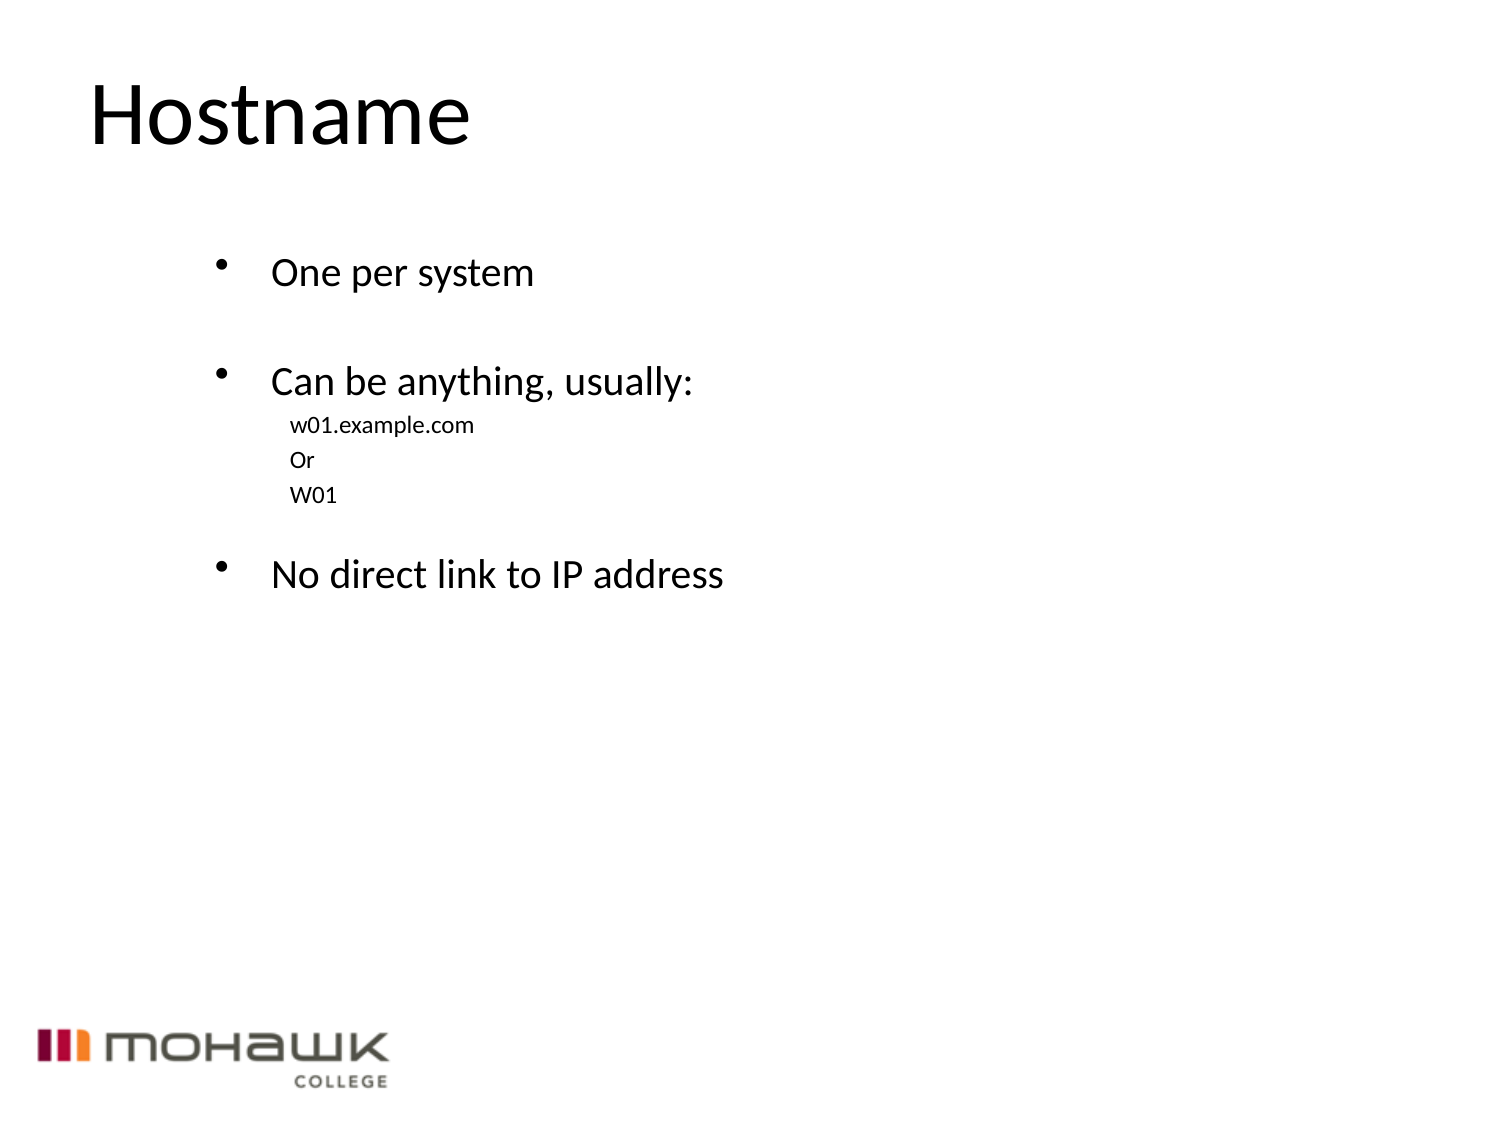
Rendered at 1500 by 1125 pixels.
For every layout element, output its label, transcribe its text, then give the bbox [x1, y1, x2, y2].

list One per system Can be anything, usually: w01.example.com Or W01 No direct link to IP address [200, 237, 1338, 525]
title Hostname [75, 45, 1425, 233]
picture [5, 1000, 422, 1118]
